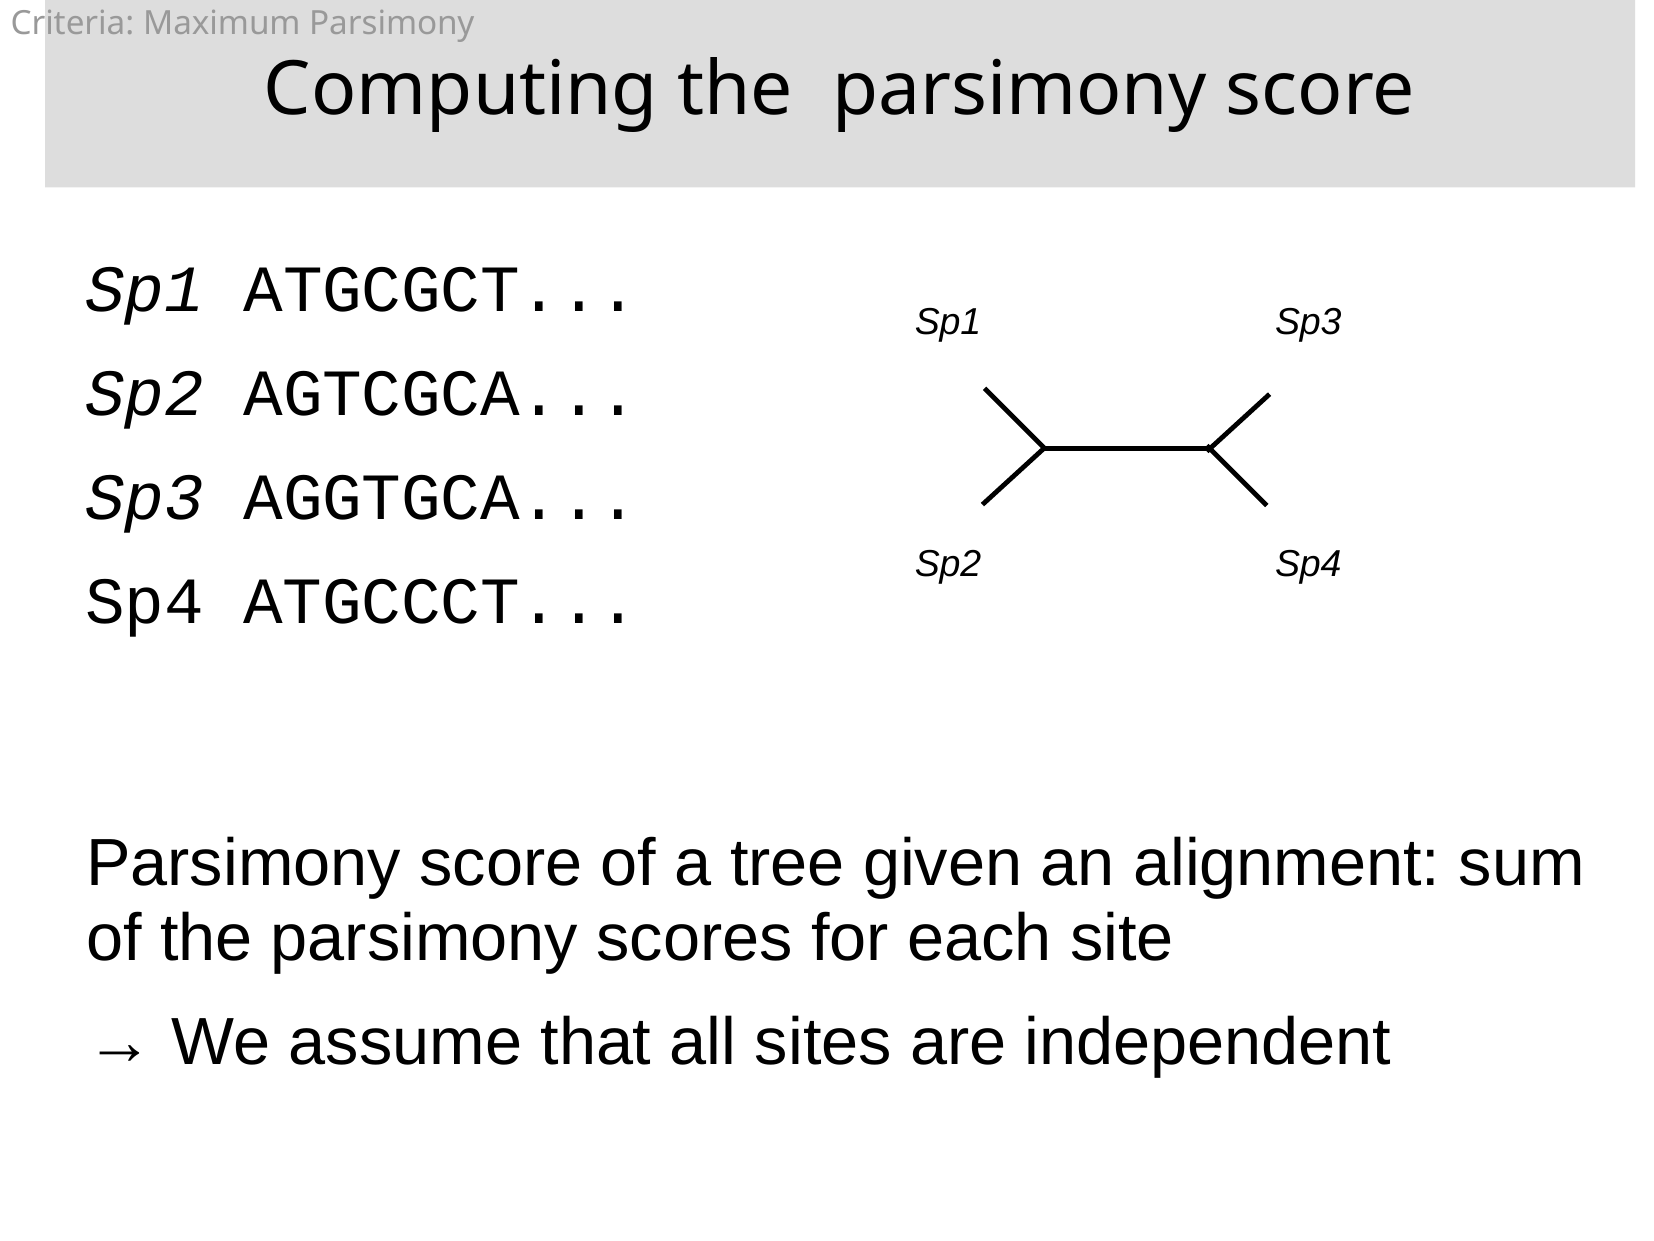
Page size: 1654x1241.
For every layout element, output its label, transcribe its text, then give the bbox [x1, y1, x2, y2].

text_box Sp2 [900, 493, 1006, 592]
text_box Sp1 [900, 251, 1006, 350]
title Computing the parsimony score [45, 0, 1636, 188]
text_box Sp4 [1260, 493, 1366, 592]
text_box Criteria: Maximum Parsimony [10, 0, 513, 73]
list Sp1 ATGCGCT... Sp2 AGTCGCA... Sp3 AGGTGCA... Sp4 ATGCCCT... [15, 256, 1625, 647]
text_box Sp3 [1260, 292, 1366, 391]
list Parsimony score of a tree given an alignment: sum of the parsimony scores for each site → We assume that all sites are independent [15, 825, 1625, 1096]
